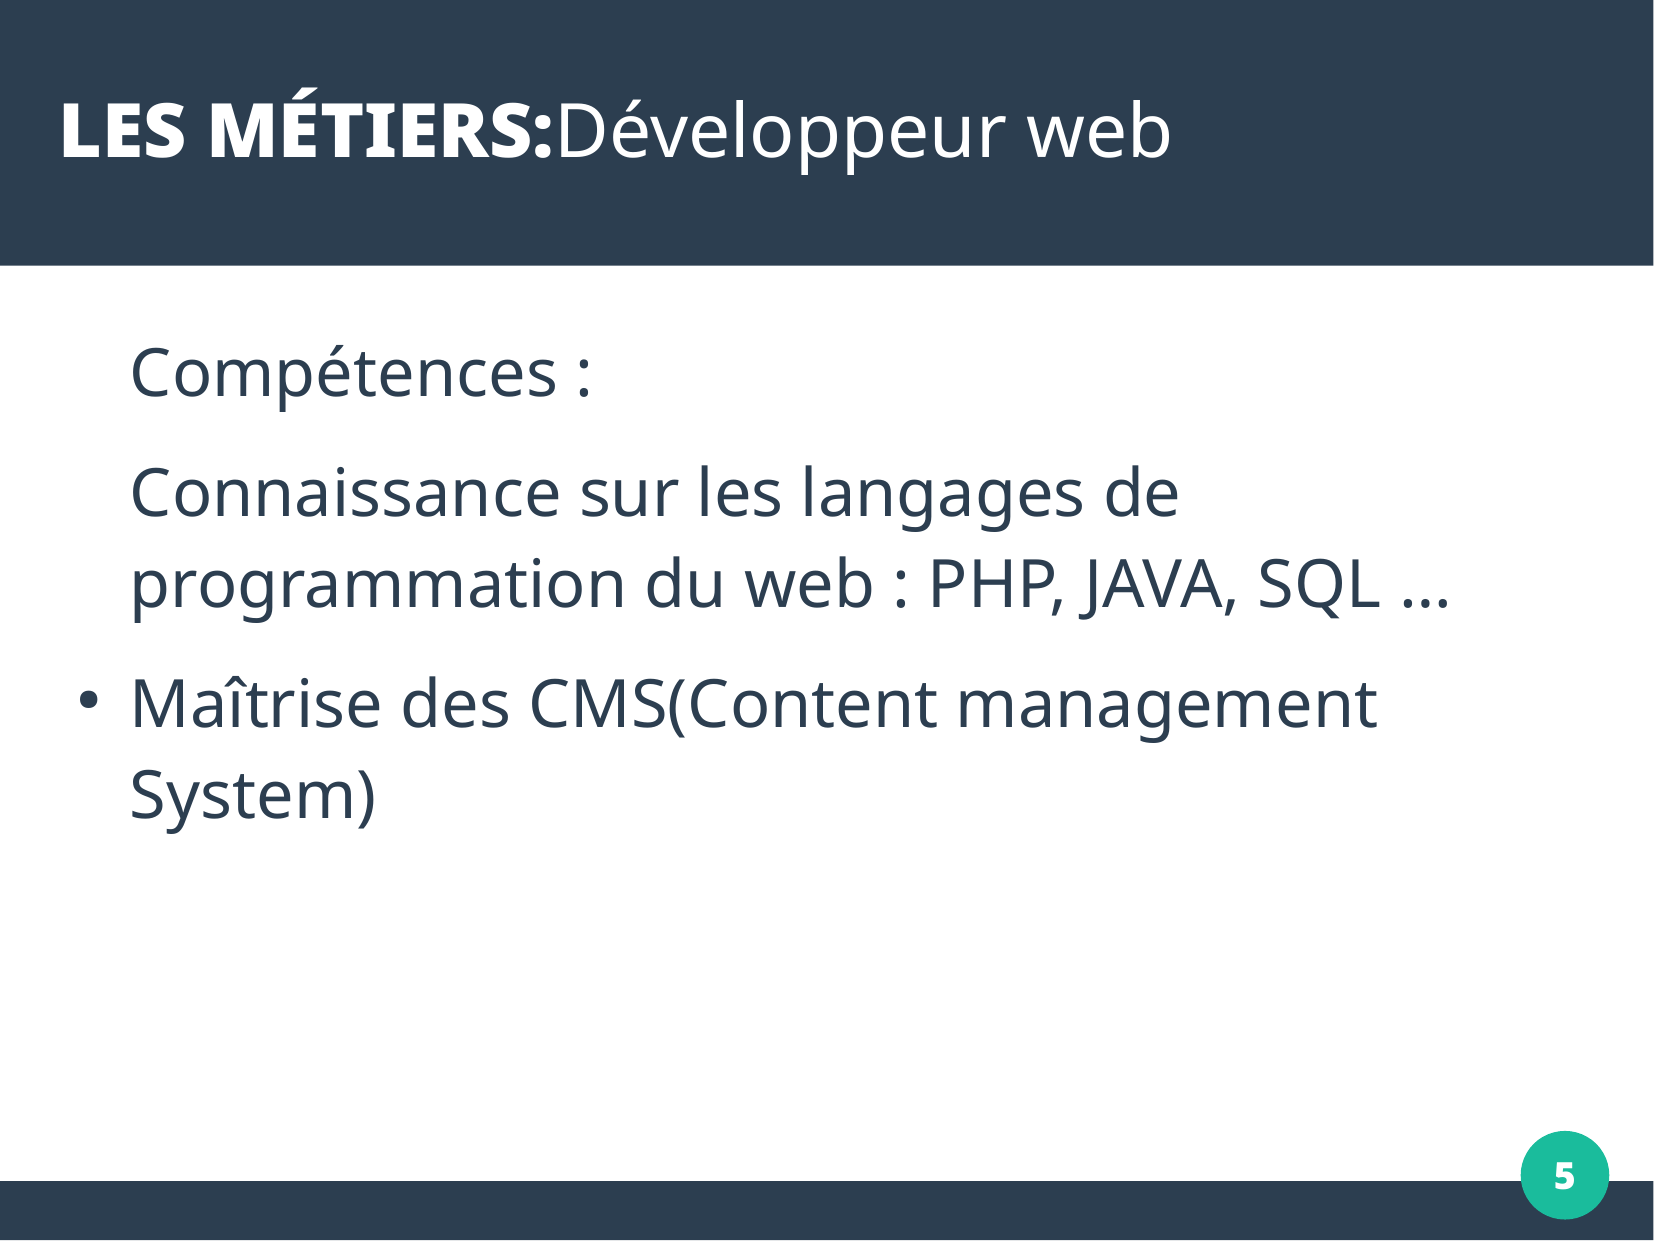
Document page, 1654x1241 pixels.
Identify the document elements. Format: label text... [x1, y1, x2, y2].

title LES MÉTIERS:Développeur web [59, 49, 1595, 207]
list Compétences : Connaissance sur les langages de programmation du web : PHP, JAVA, SQL … Maîtrise des CMS(Content management System) [59, 324, 1595, 1152]
